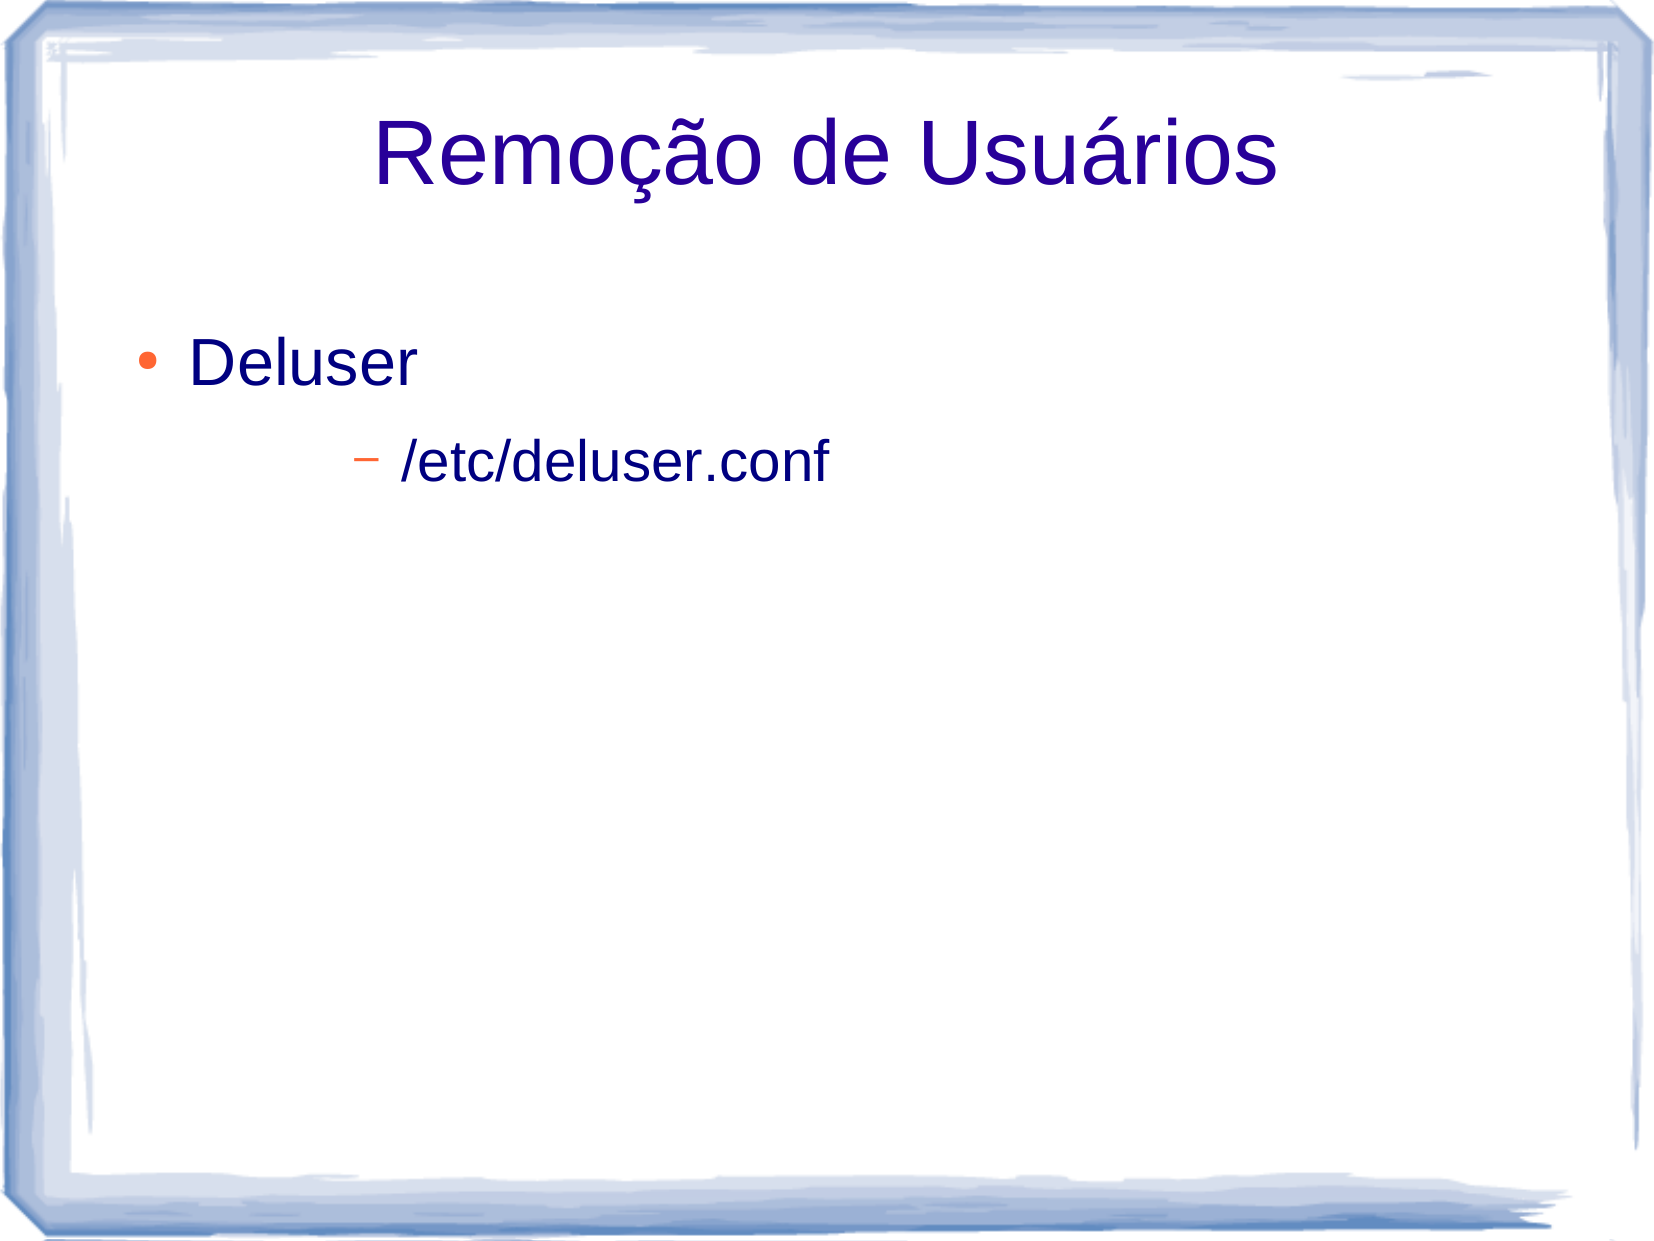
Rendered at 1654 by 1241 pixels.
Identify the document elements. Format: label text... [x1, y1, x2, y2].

list Deluser /etc/deluser.conf [118, 324, 1571, 1045]
title Remoção de Usuários [82, 49, 1571, 257]
picture [0, 0, 1654, 1241]
